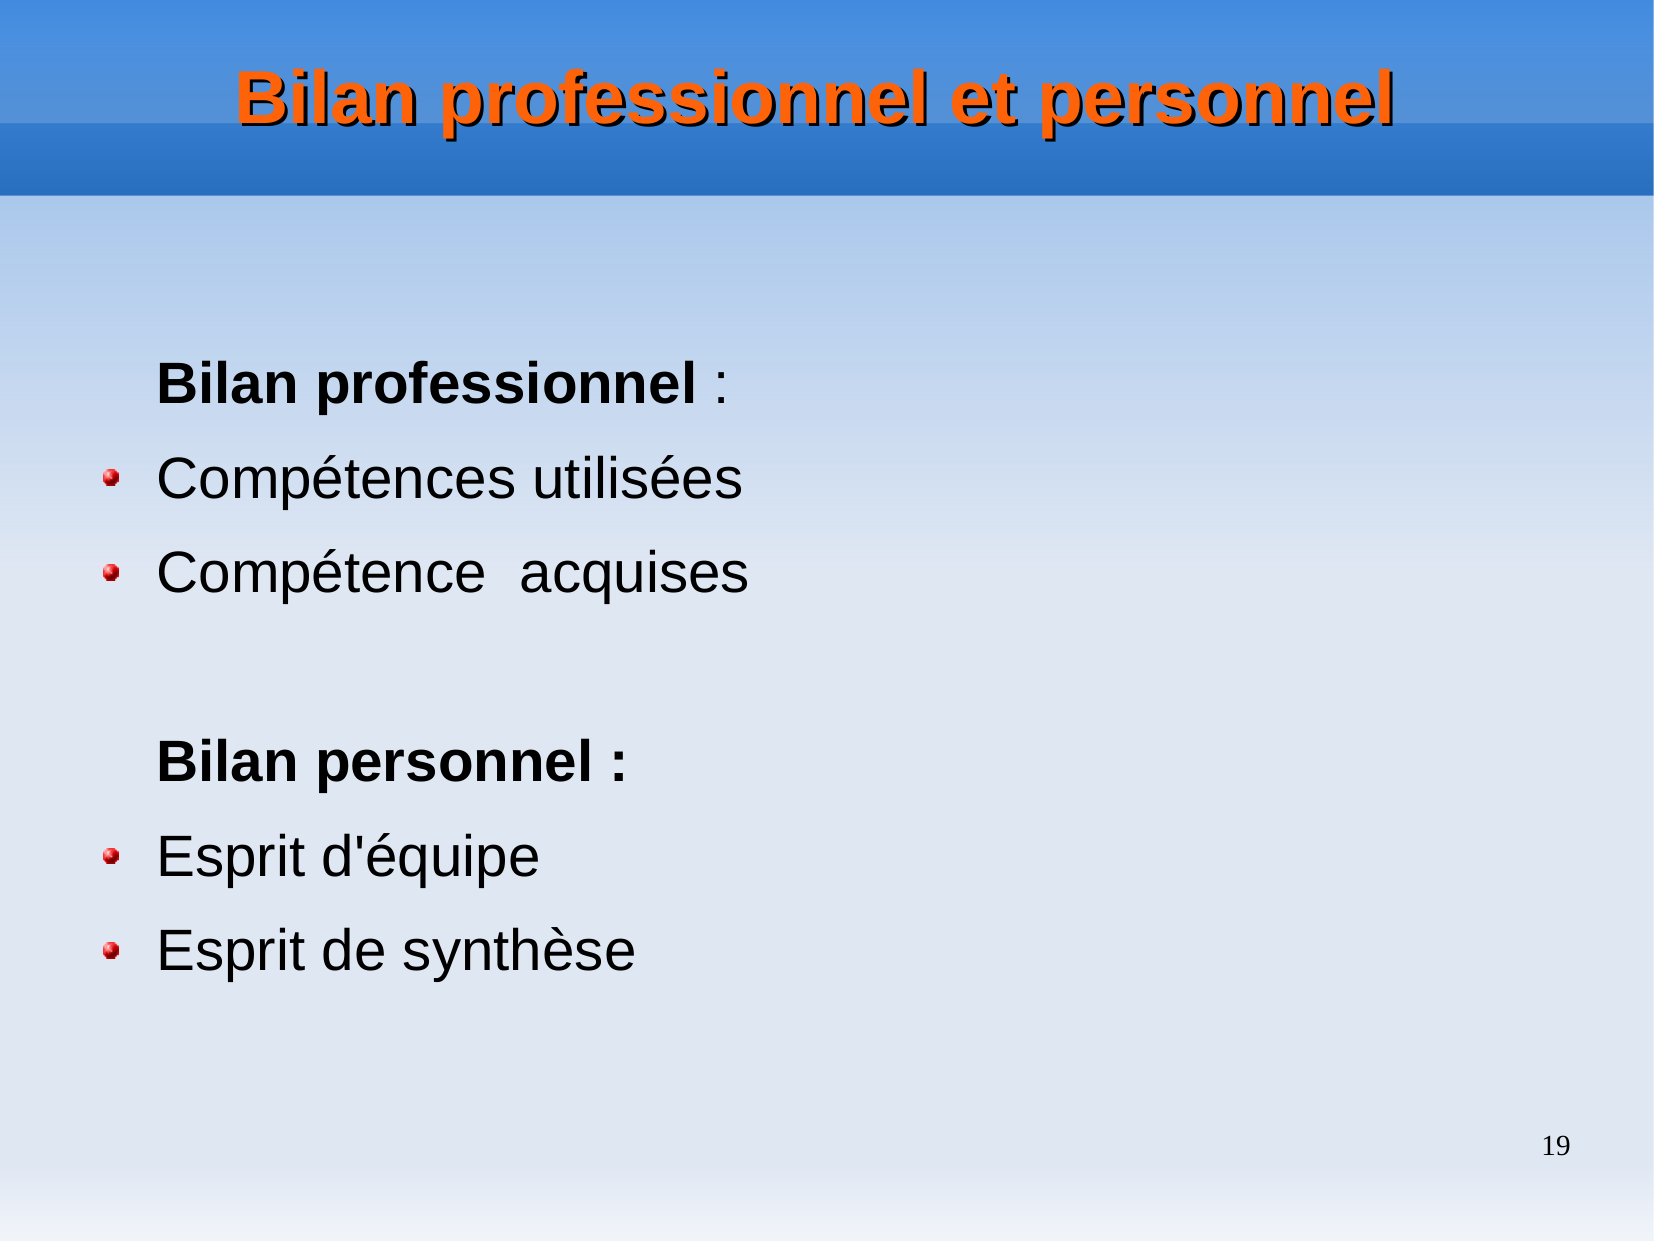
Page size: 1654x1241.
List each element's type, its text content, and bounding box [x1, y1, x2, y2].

picture [0, 0, 1654, 1241]
title Bilan professionnel et personnel [122, 17, 1509, 178]
list Bilan professionnel : Compétences utilisées Compétence acquises Bilan personnel : Esprit d'équipe Esprit de synthèse [85, 256, 1574, 1078]
